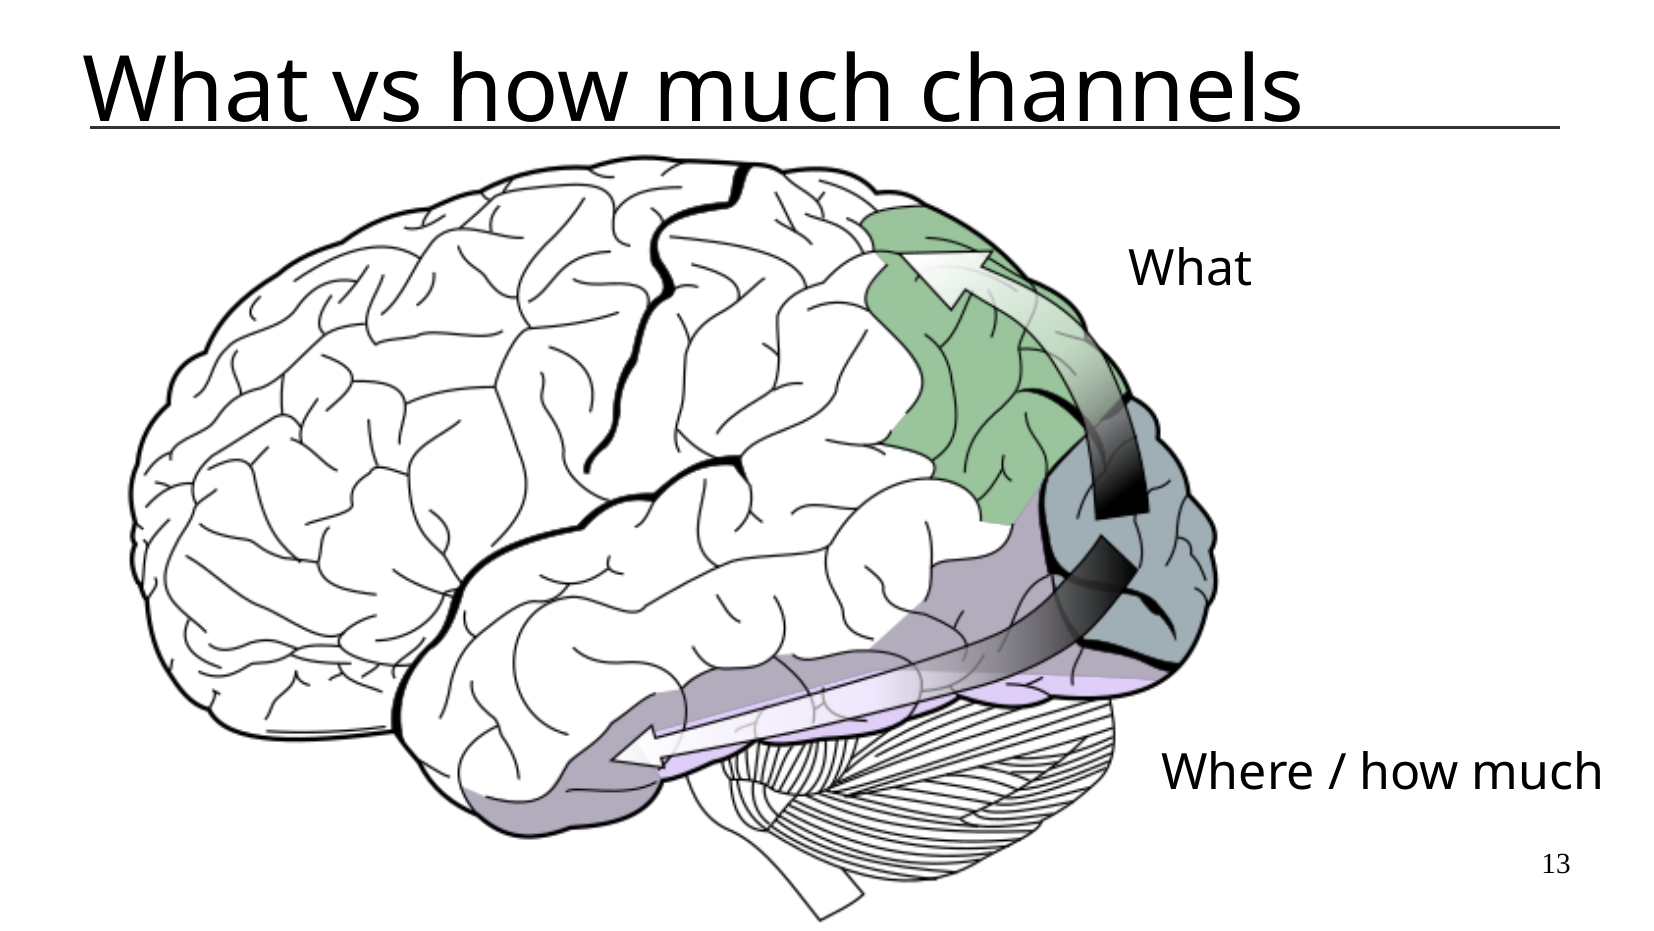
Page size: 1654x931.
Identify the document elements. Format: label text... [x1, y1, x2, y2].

text_box What [1114, 225, 1282, 301]
text_box Where / how much [1146, 729, 1653, 805]
title What vs how much channels [82, 32, 1571, 140]
picture [89, 104, 1267, 931]
